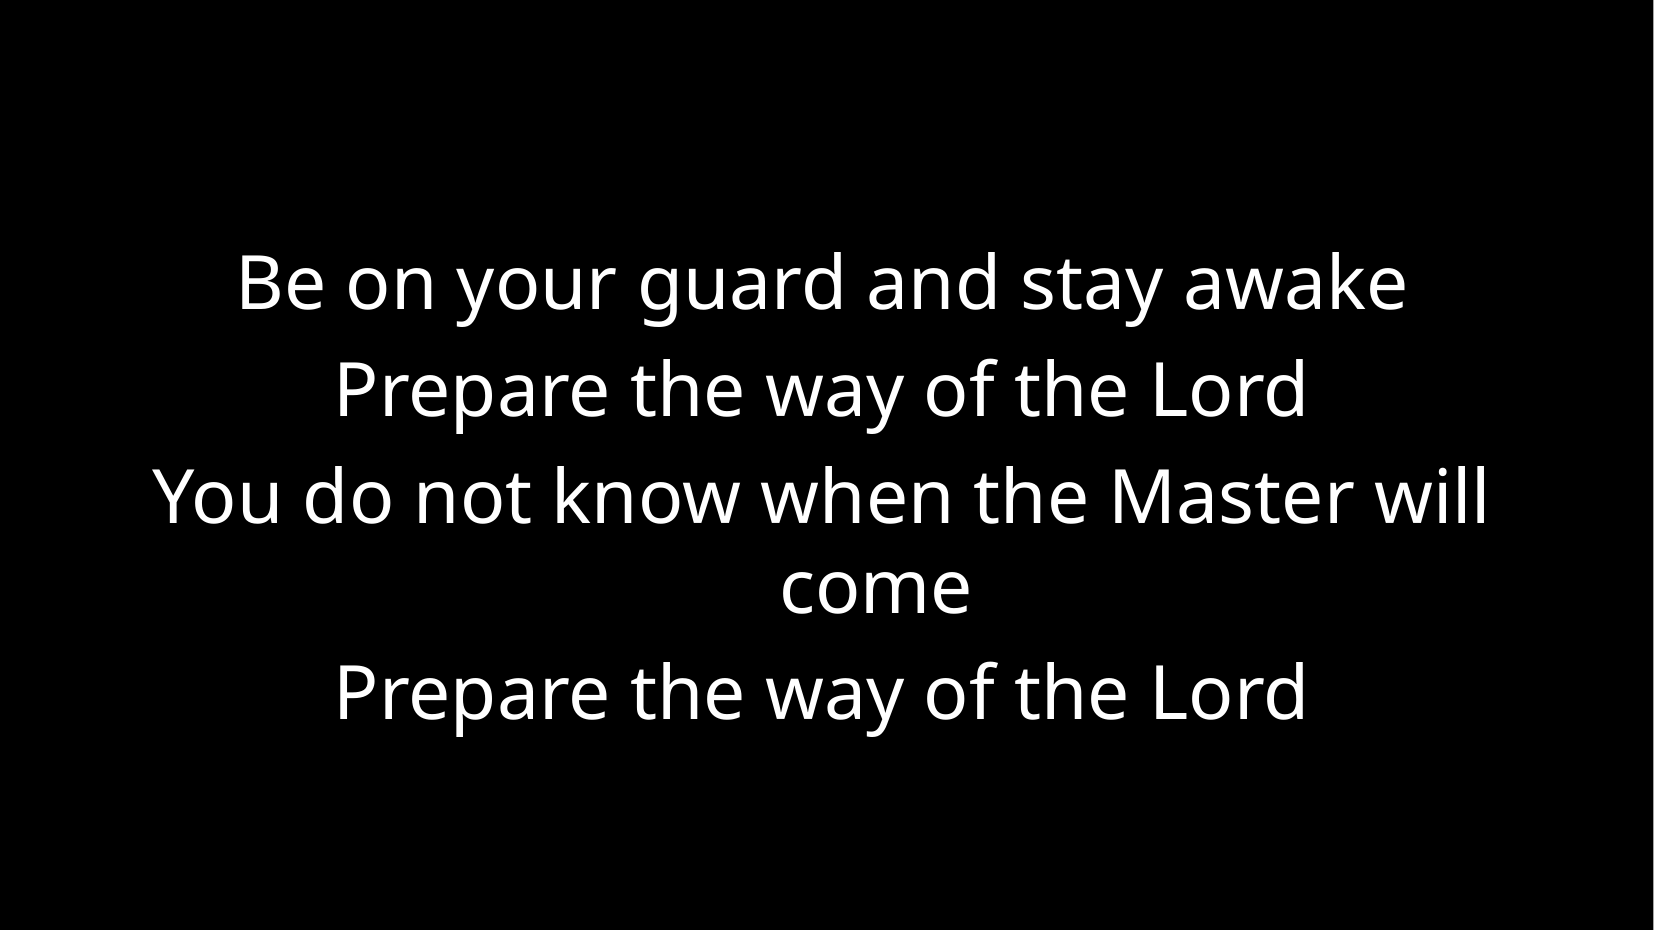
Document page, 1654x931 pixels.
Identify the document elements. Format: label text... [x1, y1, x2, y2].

text_box Be on your guard and stay awake Prepare the way of the Lord You do not know when the Master will come Prepare the way of the Lord [68, 227, 1558, 842]
